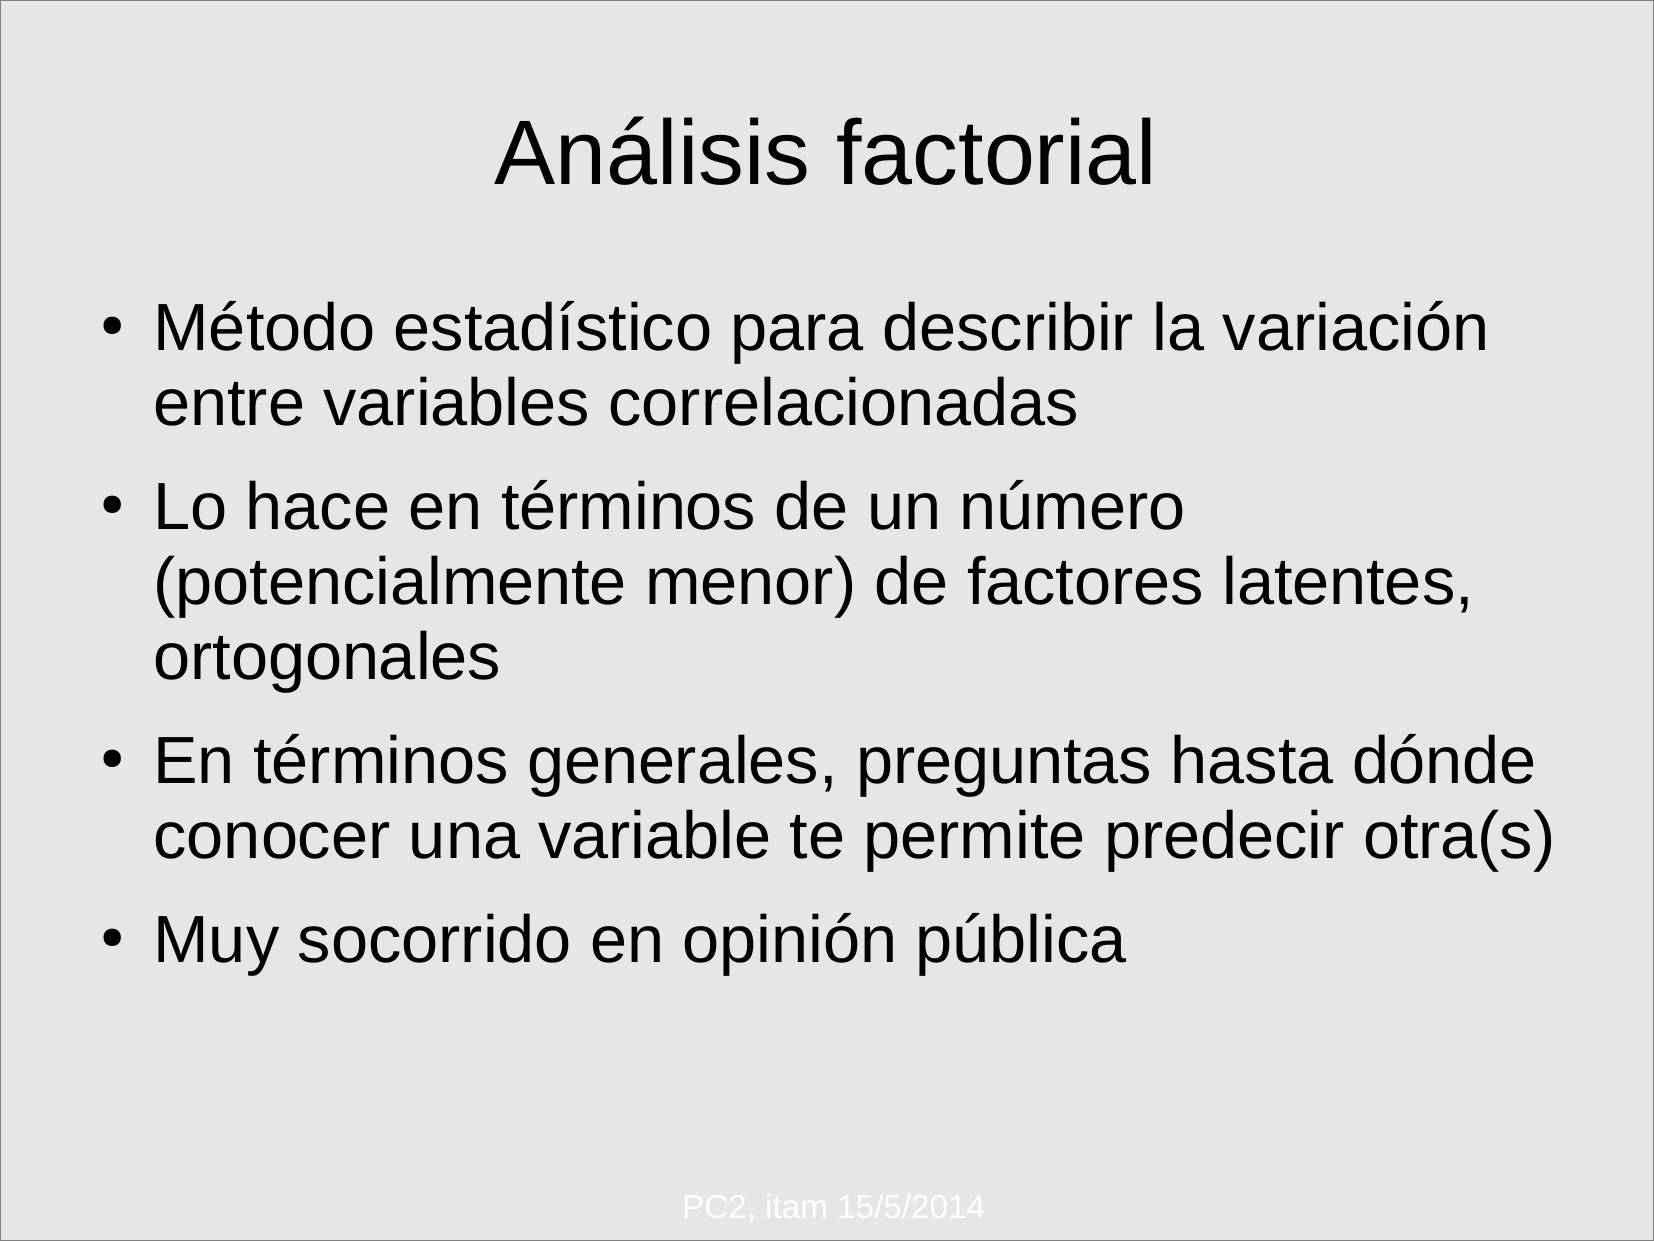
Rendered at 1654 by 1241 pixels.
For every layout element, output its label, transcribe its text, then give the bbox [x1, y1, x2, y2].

title Análisis factorial [82, 49, 1571, 257]
list Método estadístico para describir la variación entre variables correlacionadas Lo hace en términos de un número (potencialmente menor) de factores latentes, ortogonales En términos generales, preguntas hasta dónde conocer una variable te permite predecir otra(s) Muy socorrido en opinión pública [82, 290, 1571, 1109]
